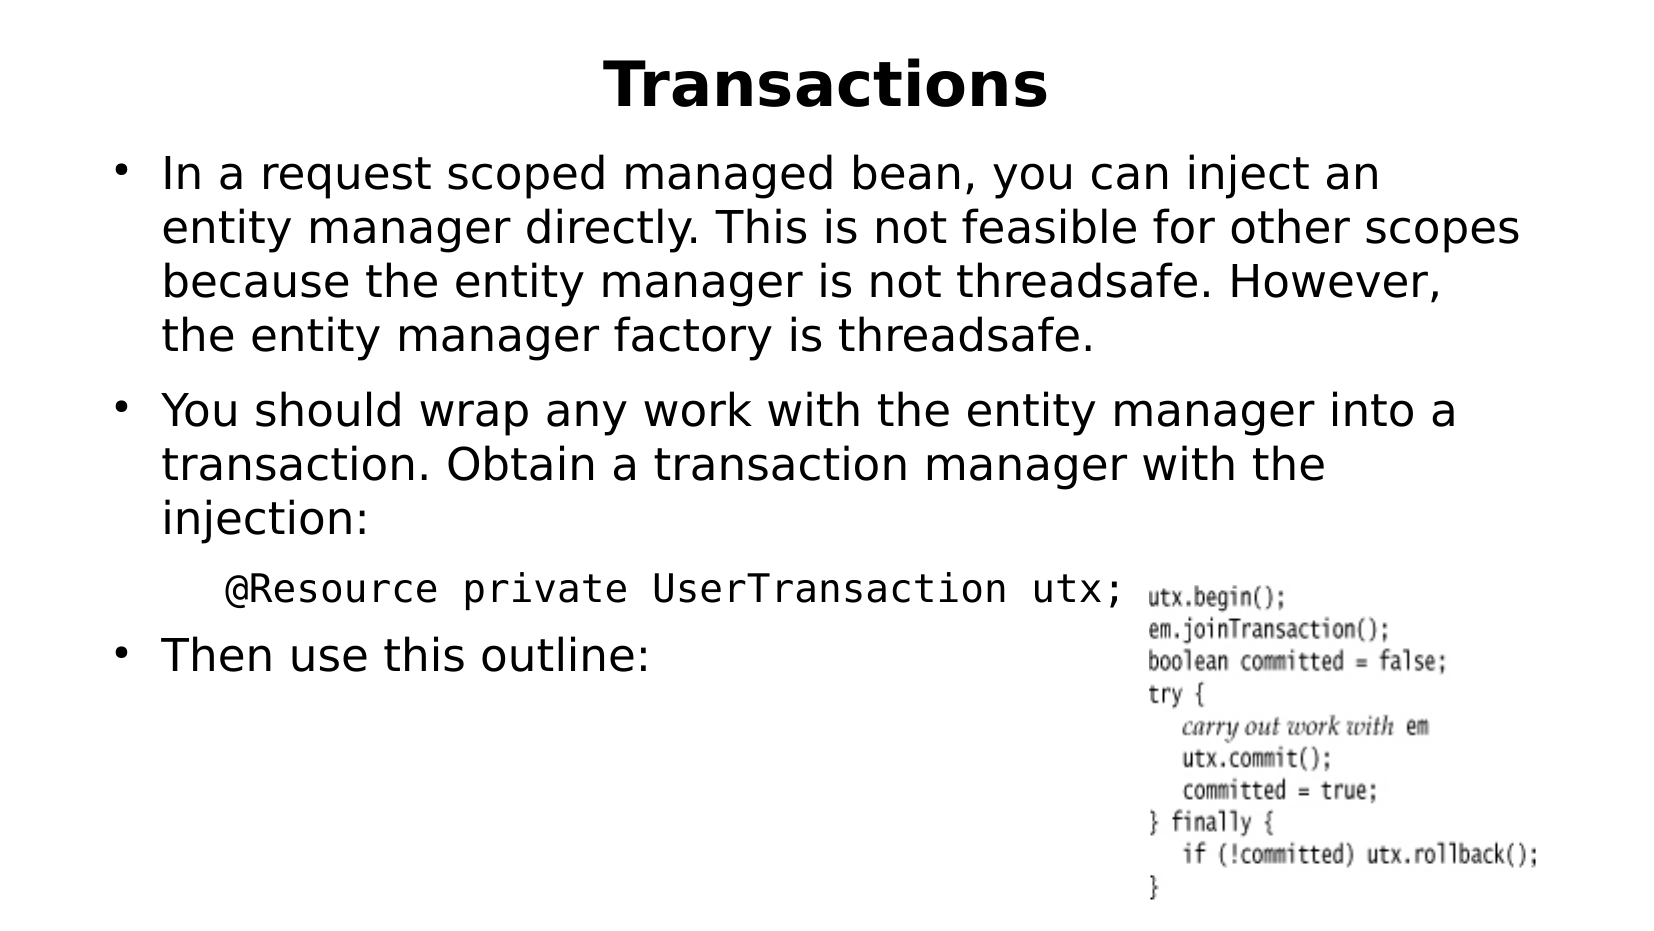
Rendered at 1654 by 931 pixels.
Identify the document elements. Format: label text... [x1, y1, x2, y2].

list In a request scoped managed bean, you can inject an entity manager directly. This is not feasible for other scopes because the entity manager is not threadsafe. However, the entity manager factory is threadsafe. You should wrap any work with the entity manager into a transaction. Obtain a transaction manager with the injection: @Resource private UserTransaction utx; Then use this outline: [82, 136, 1538, 694]
picture [1149, 585, 1538, 902]
title Transactions [82, 36, 1571, 108]
